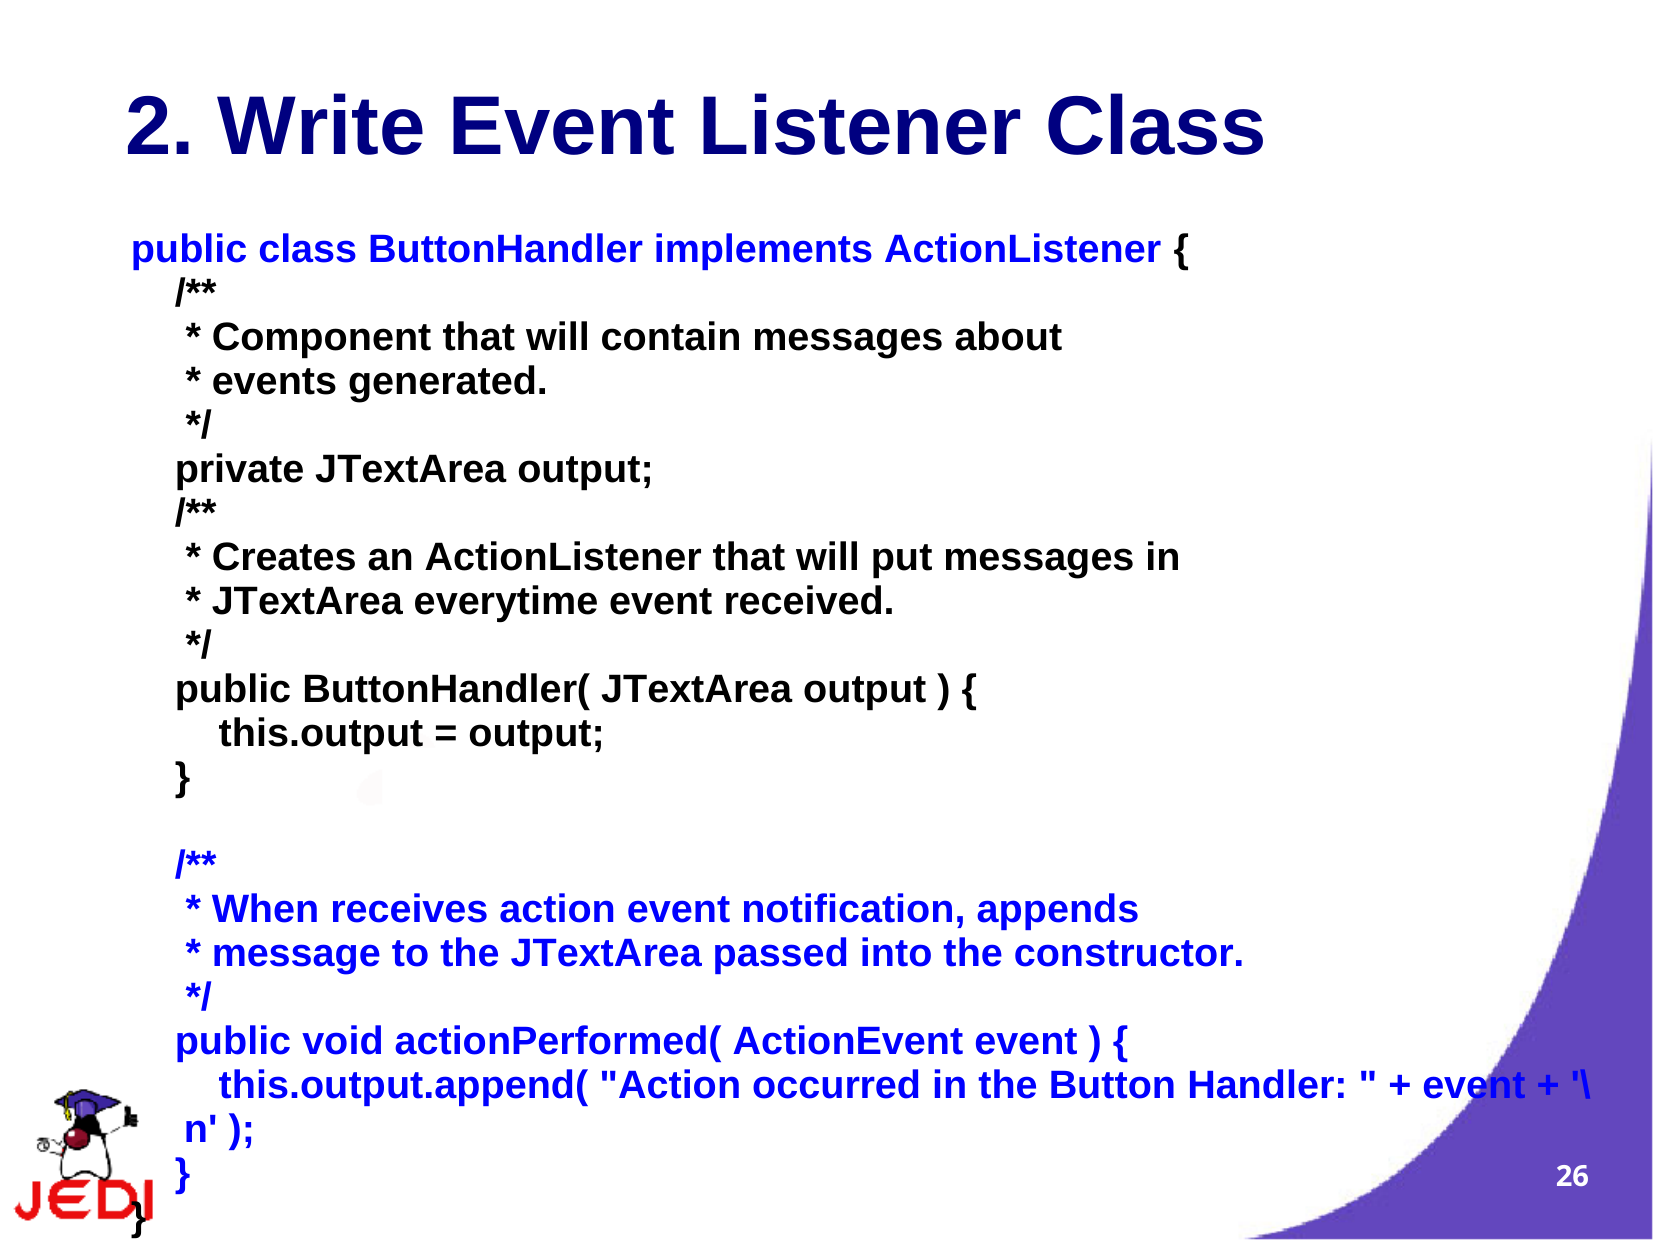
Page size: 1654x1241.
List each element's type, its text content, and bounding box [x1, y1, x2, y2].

title 2. Write Event Listener Class [125, 21, 1478, 226]
list public class ButtonHandler implements ActionListener { /** * Component that will contain messages about * events generated. */ private JTextArea output; /** * Creates an ActionListener that will put messages in * JTextArea everytime event received. */ public ButtonHandler( JTextArea output ) { this.output = output; } /** * When receives action event notification, appends * message to the JTextArea passed into the constructor. */ public void actionPerformed( ActionEvent event ) { this.output.append( "Action occurred in the Button Handler: " + event + '\n' ); } } [113, 226, 1654, 1241]
picture [0, 0, 1654, 1241]
